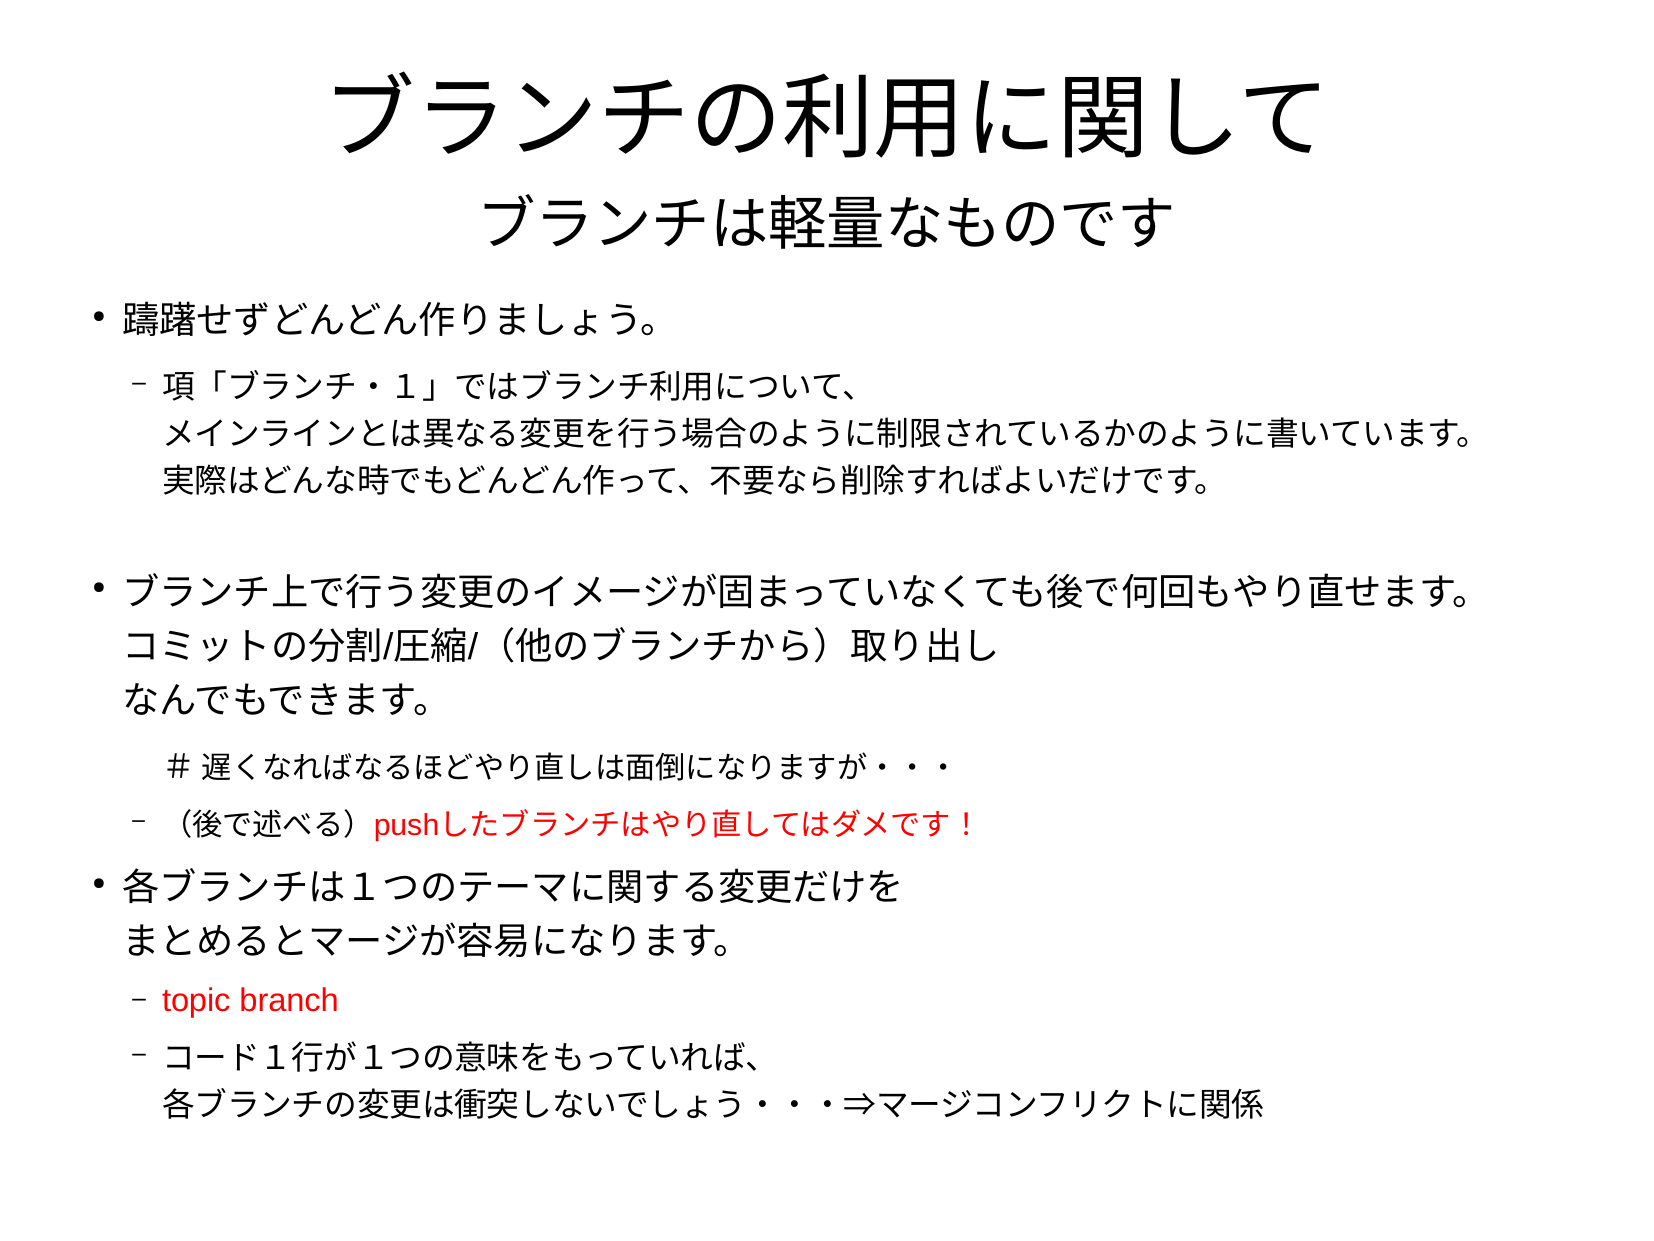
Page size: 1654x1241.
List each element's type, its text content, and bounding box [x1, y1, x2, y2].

title ブランチの利用に関して ブランチは軽量なものです [82, 49, 1571, 257]
list 躊躇せずどんどん作りましょう。 項「ブランチ・１」ではブランチ利用について、 メインラインとは異なる変更を行う場合のように制限されているかのように書いています。 実際はどんな時でもどんどん作って、不要なら削除すればよいだけです。 ブランチ上で行う変更のイメージが固まっていなくても後で何回もやり直せます。 コミットの分割/圧縮/（他のブランチから）取り出し なんでもできます。 ＃ 遅くなればなるほどやり直しは面倒になりますが・・・ （後で述べる）pushしたブランチはやり直してはダメです！ 各ブランチは１つのテーマに関する変更だけを まとめるとマージが容易になります。 topic branch コード１行が１つの意味をもっていれば、 各ブランチの変更は衝突しないでしょう・・・⇒マージコンフリクトに関係 [82, 290, 1538, 1205]
